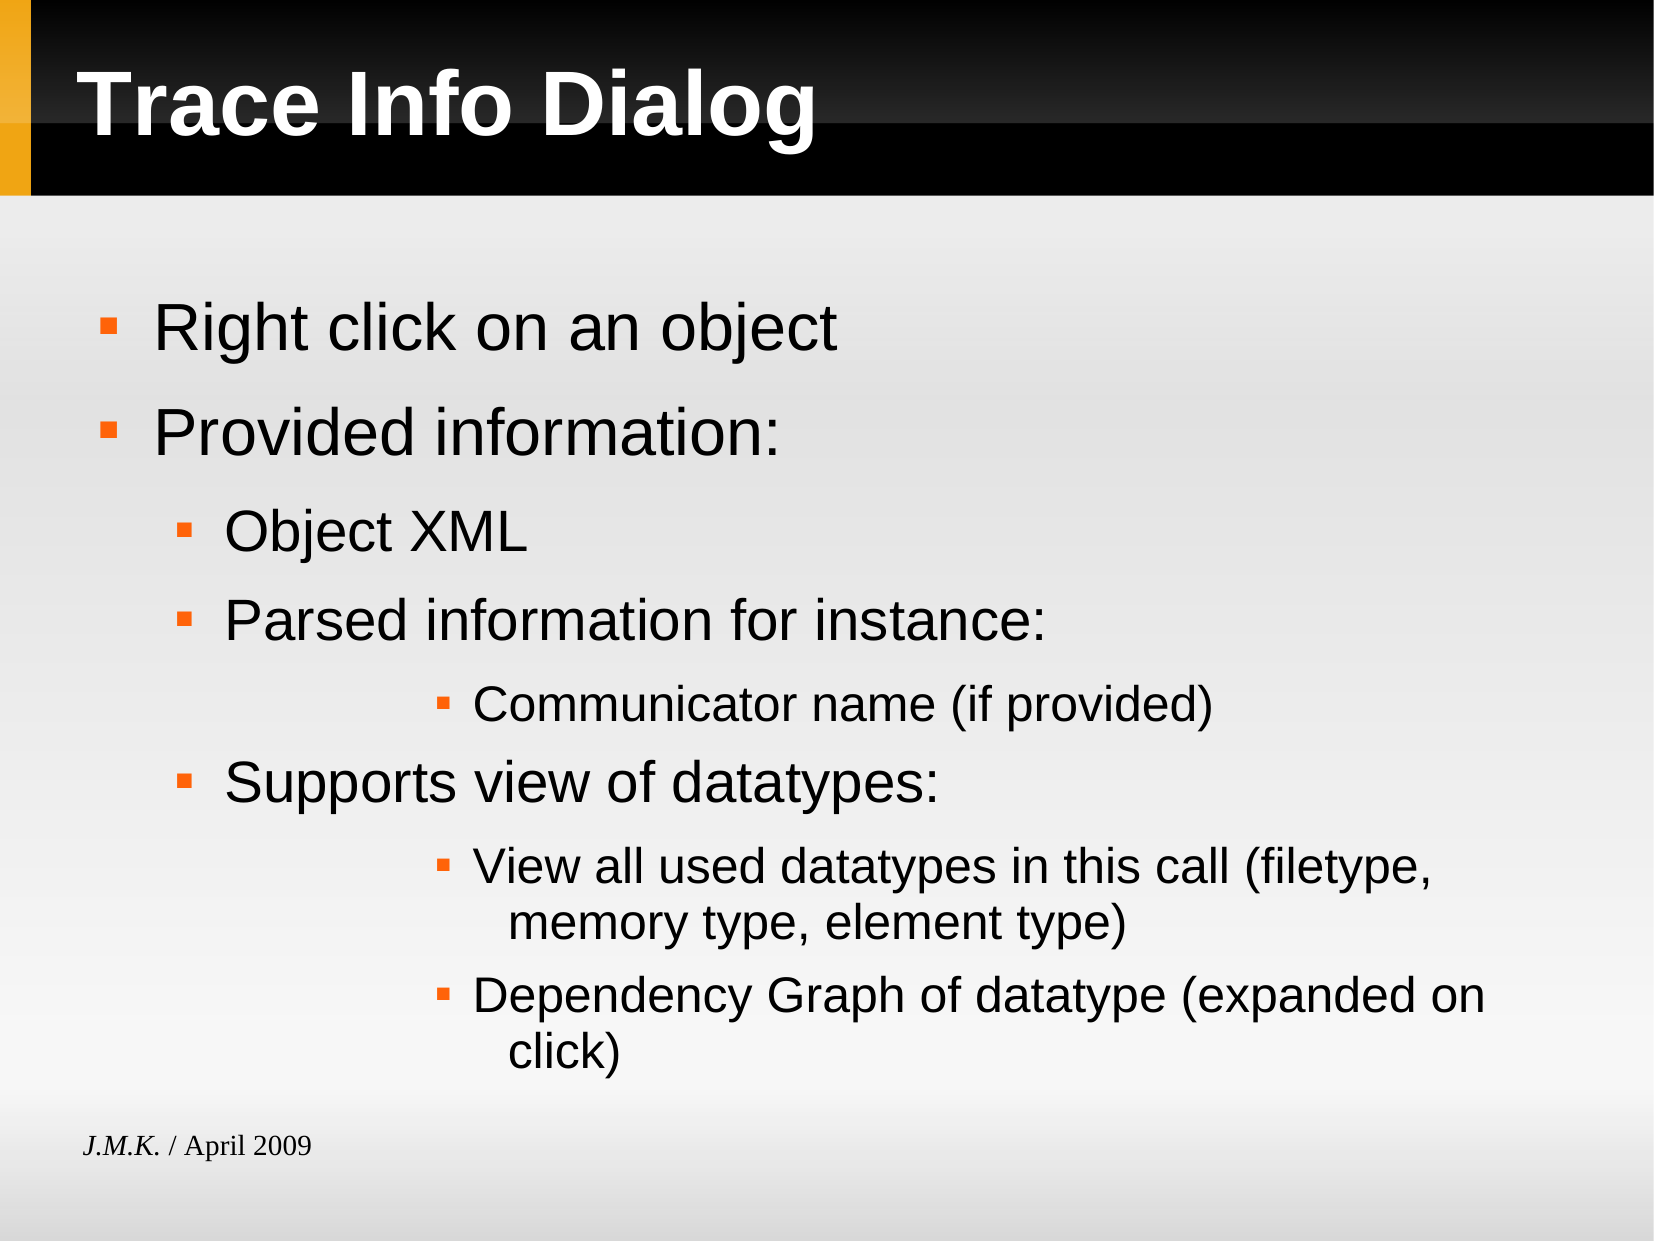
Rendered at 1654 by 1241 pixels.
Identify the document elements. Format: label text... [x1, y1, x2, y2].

title Trace Info Dialog [76, 7, 1565, 200]
list Right click on an object Provided information: Object XML Parsed information for instance: Communicator name (if provided) Supports view of datatypes: View all used datatypes in this call (filetype, memory type, element type) Dependency Graph of datatype (expanded on click) [82, 290, 1571, 1094]
picture [0, 0, 1654, 1241]
